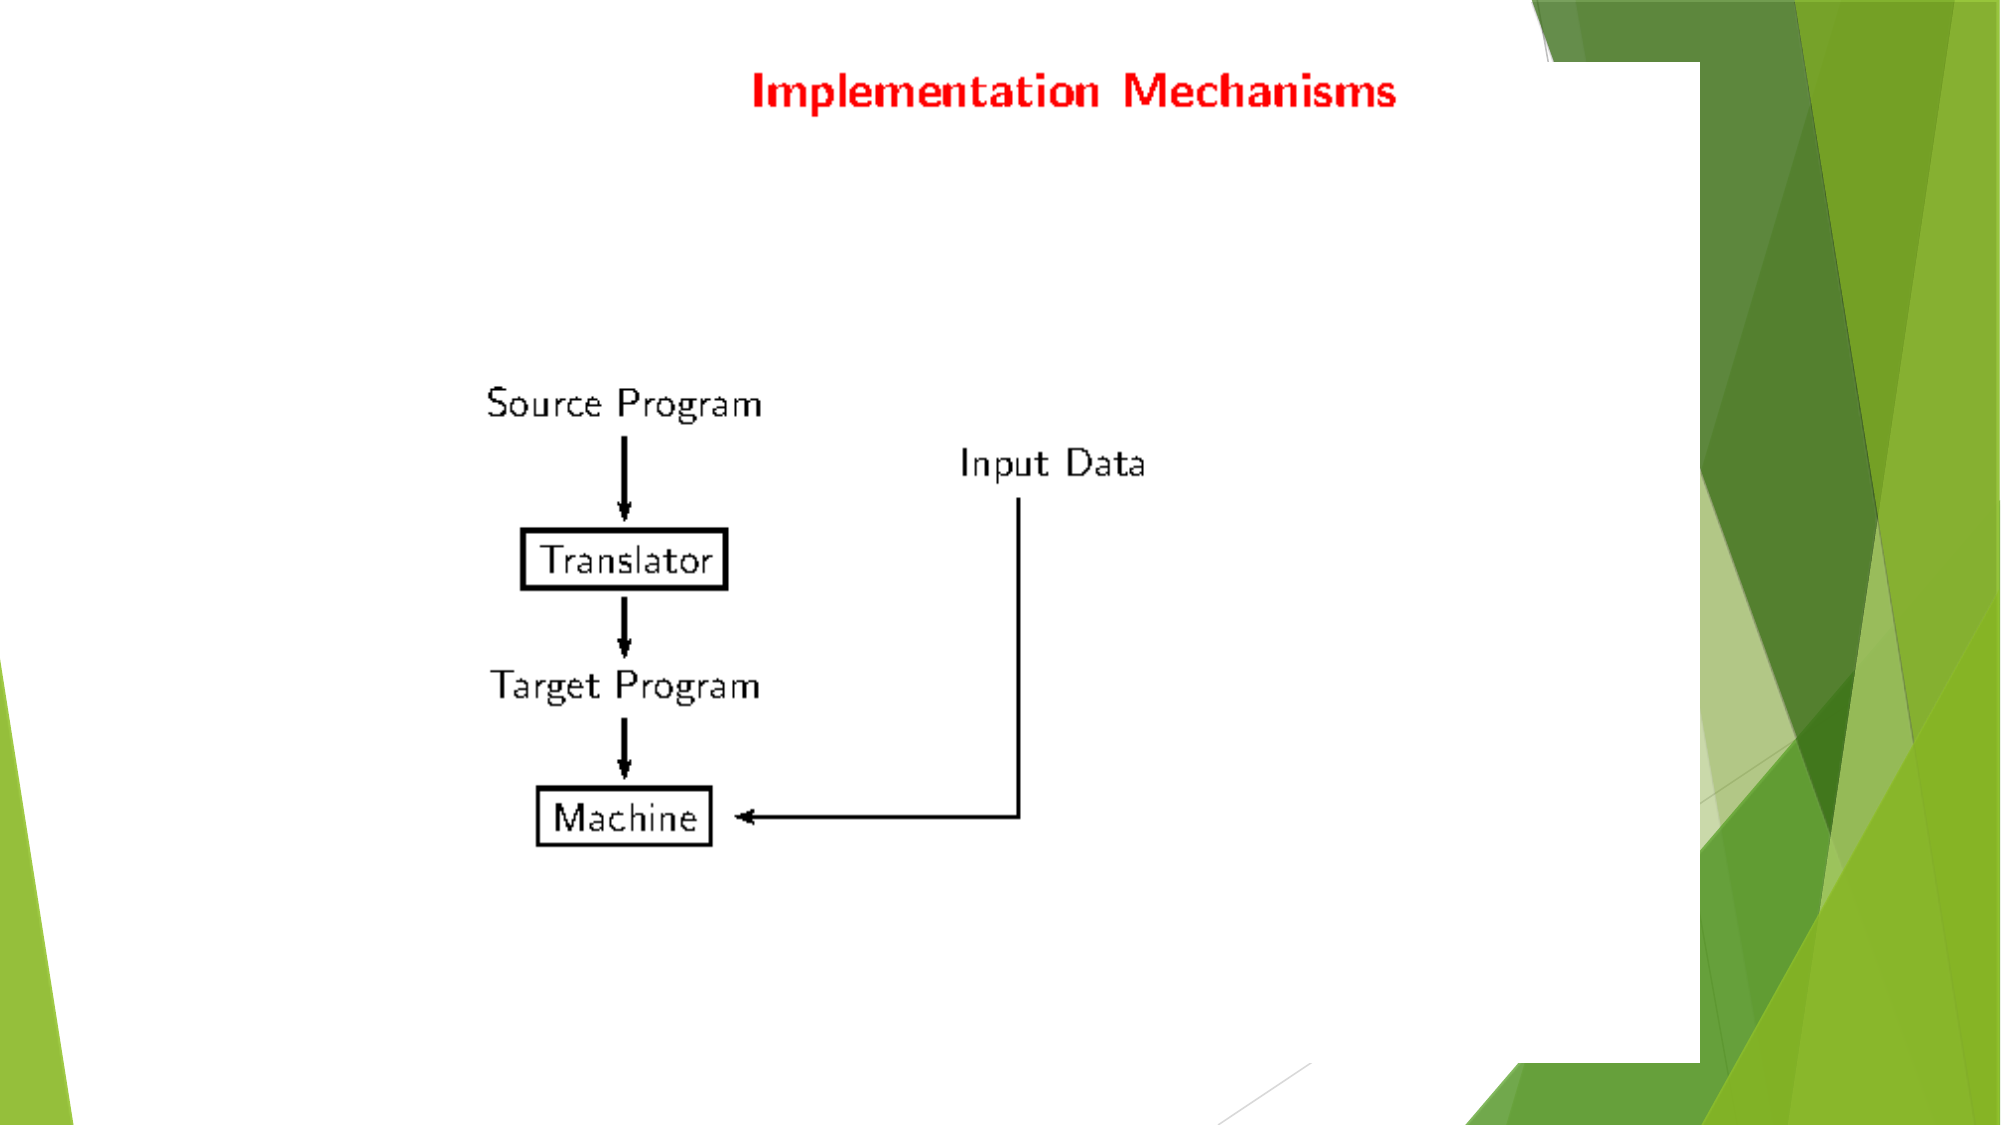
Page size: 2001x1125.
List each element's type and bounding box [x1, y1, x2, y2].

picture [324, 62, 1700, 1063]
